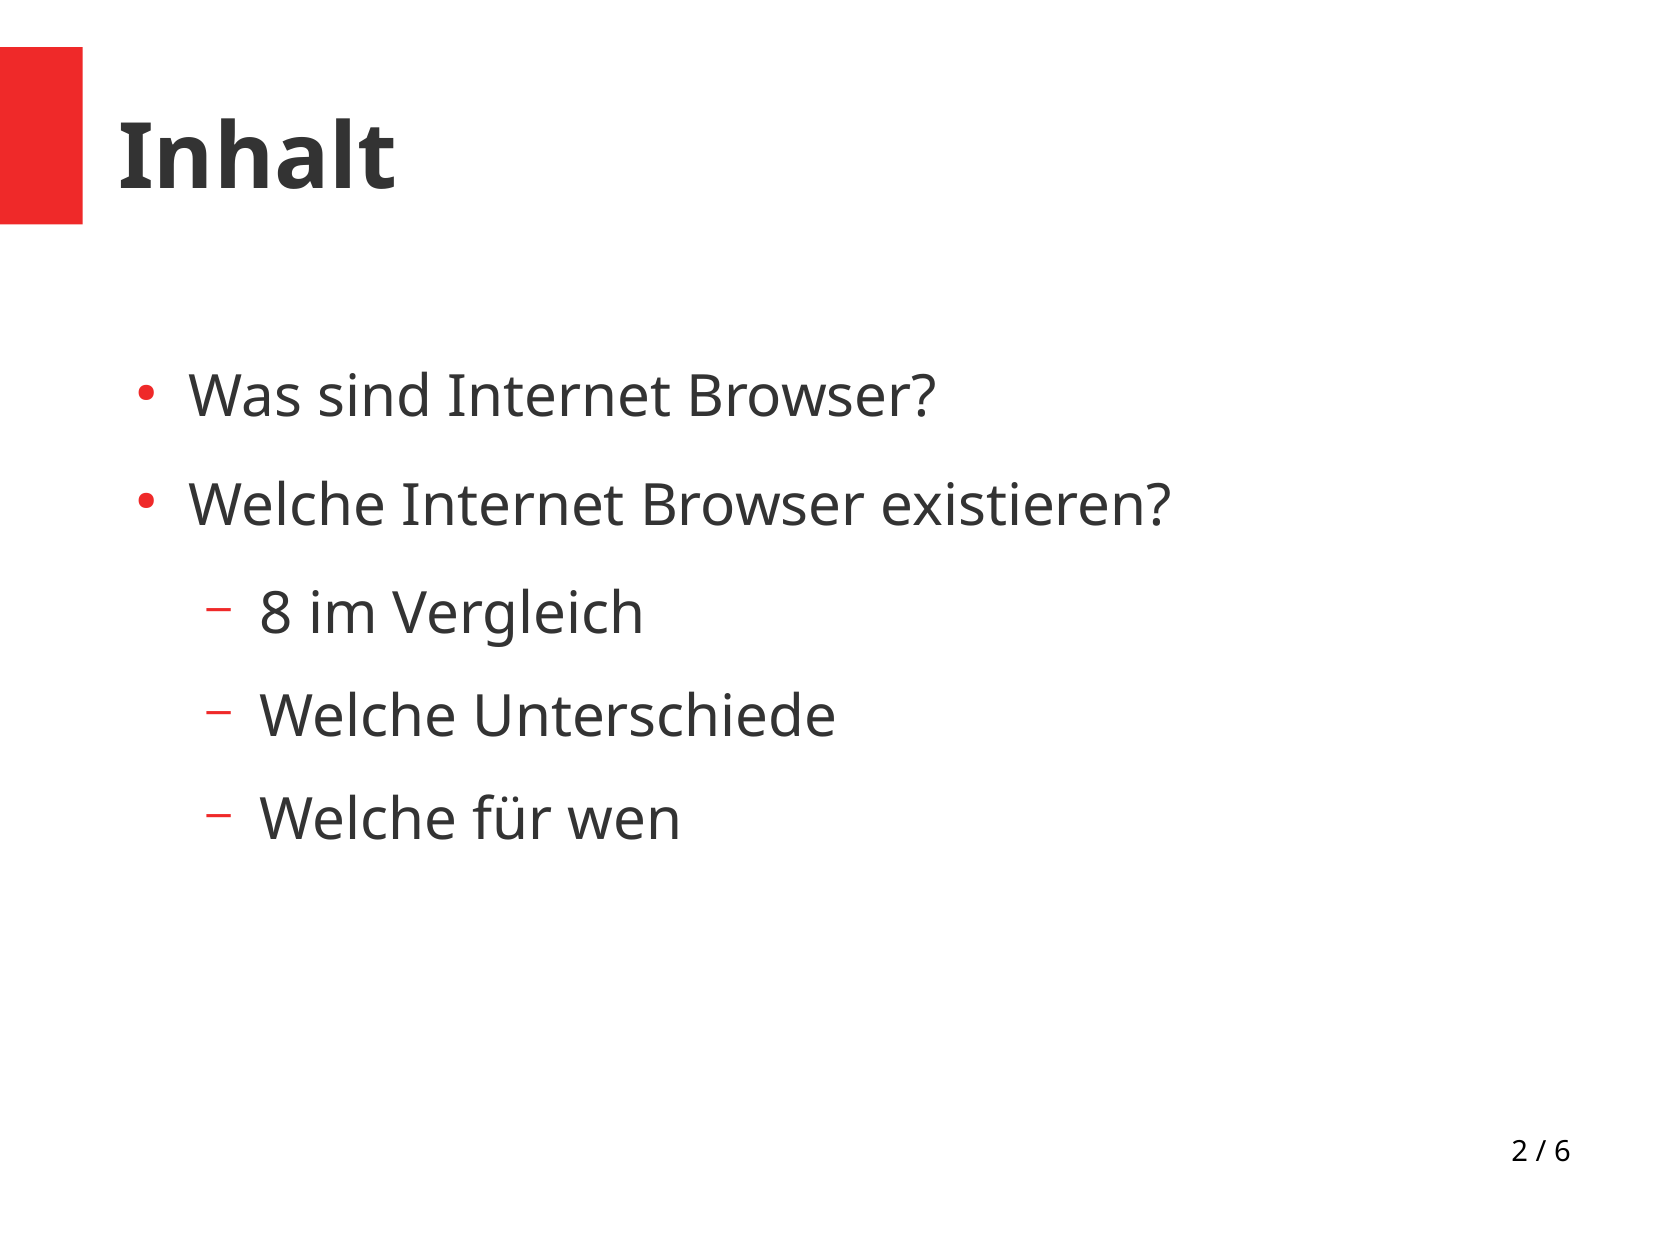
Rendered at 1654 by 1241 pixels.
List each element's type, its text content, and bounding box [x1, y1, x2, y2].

list Was sind Internet Browser? Welche Internet Browser existieren? 8 im Vergleich Welche Unterschiede Welche für wen [118, 354, 1536, 1074]
title Inhalt [118, 49, 1571, 257]
